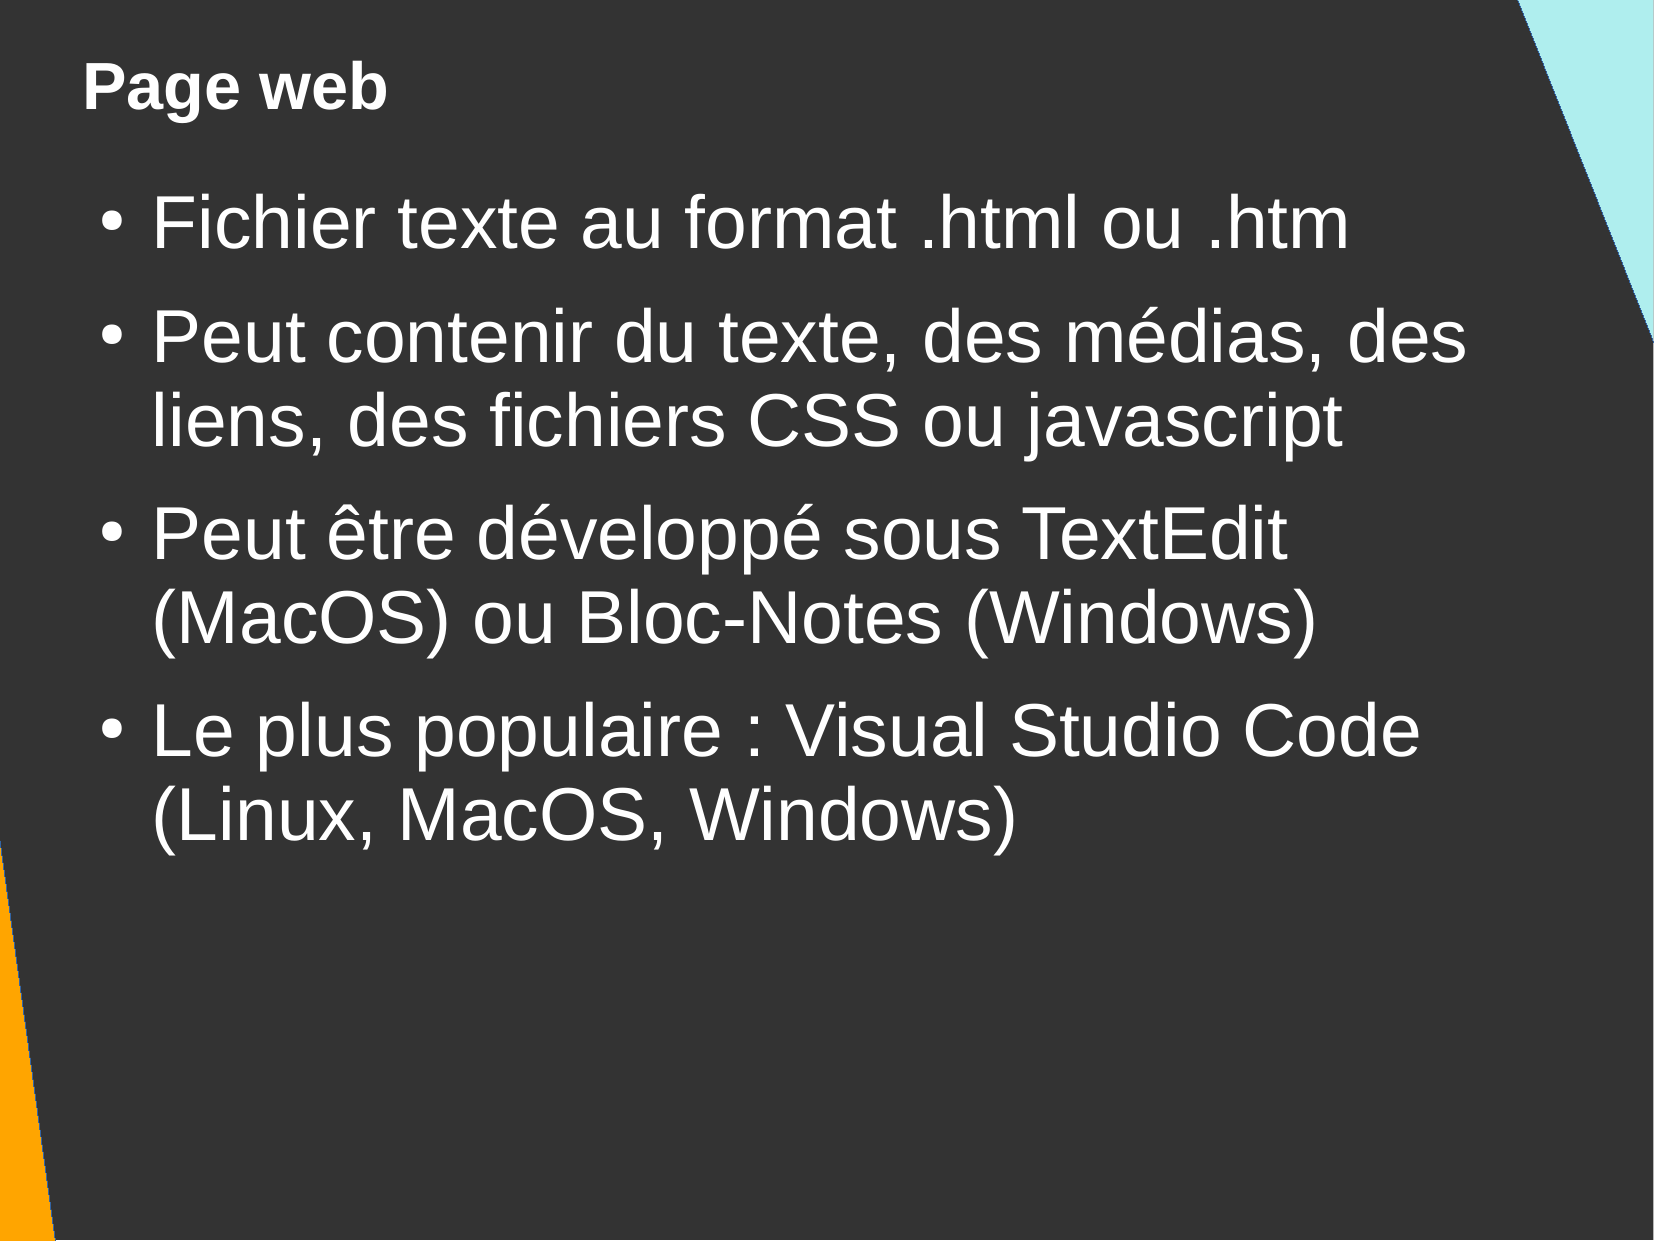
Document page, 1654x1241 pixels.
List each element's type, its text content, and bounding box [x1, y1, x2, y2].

title Page web [82, 49, 1571, 152]
text_box [0, 840, 56, 1241]
text_box [1517, 0, 1654, 343]
list Fichier texte au format .html ou .htm Peut contenir du texte, des médias, des liens, des fichiers CSS ou javascript Peut être développé sous TextEdit (MacOS) ou Bloc-Notes (Windows) Le plus populaire : Visual Studio Code (Linux, MacOS, Windows) [80, 180, 1569, 900]
